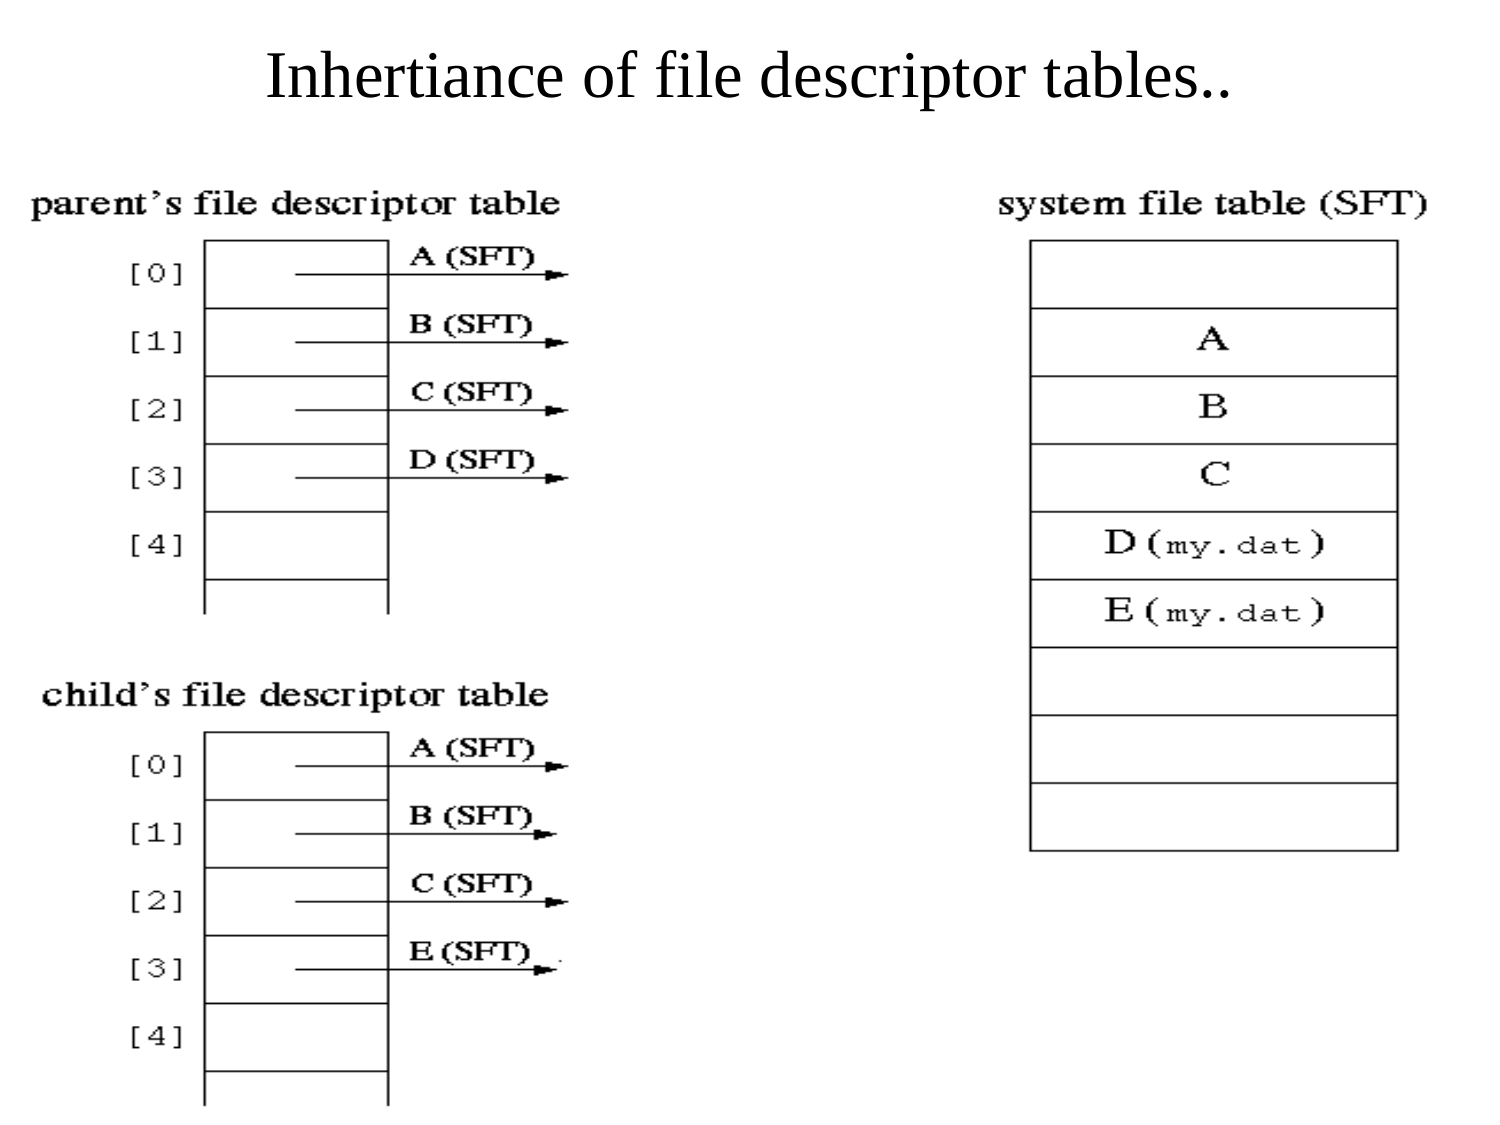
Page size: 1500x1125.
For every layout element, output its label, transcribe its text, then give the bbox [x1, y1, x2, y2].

picture [0, 174, 1459, 1125]
title Inhertiance of file descriptor tables.. [112, 0, 1388, 151]
